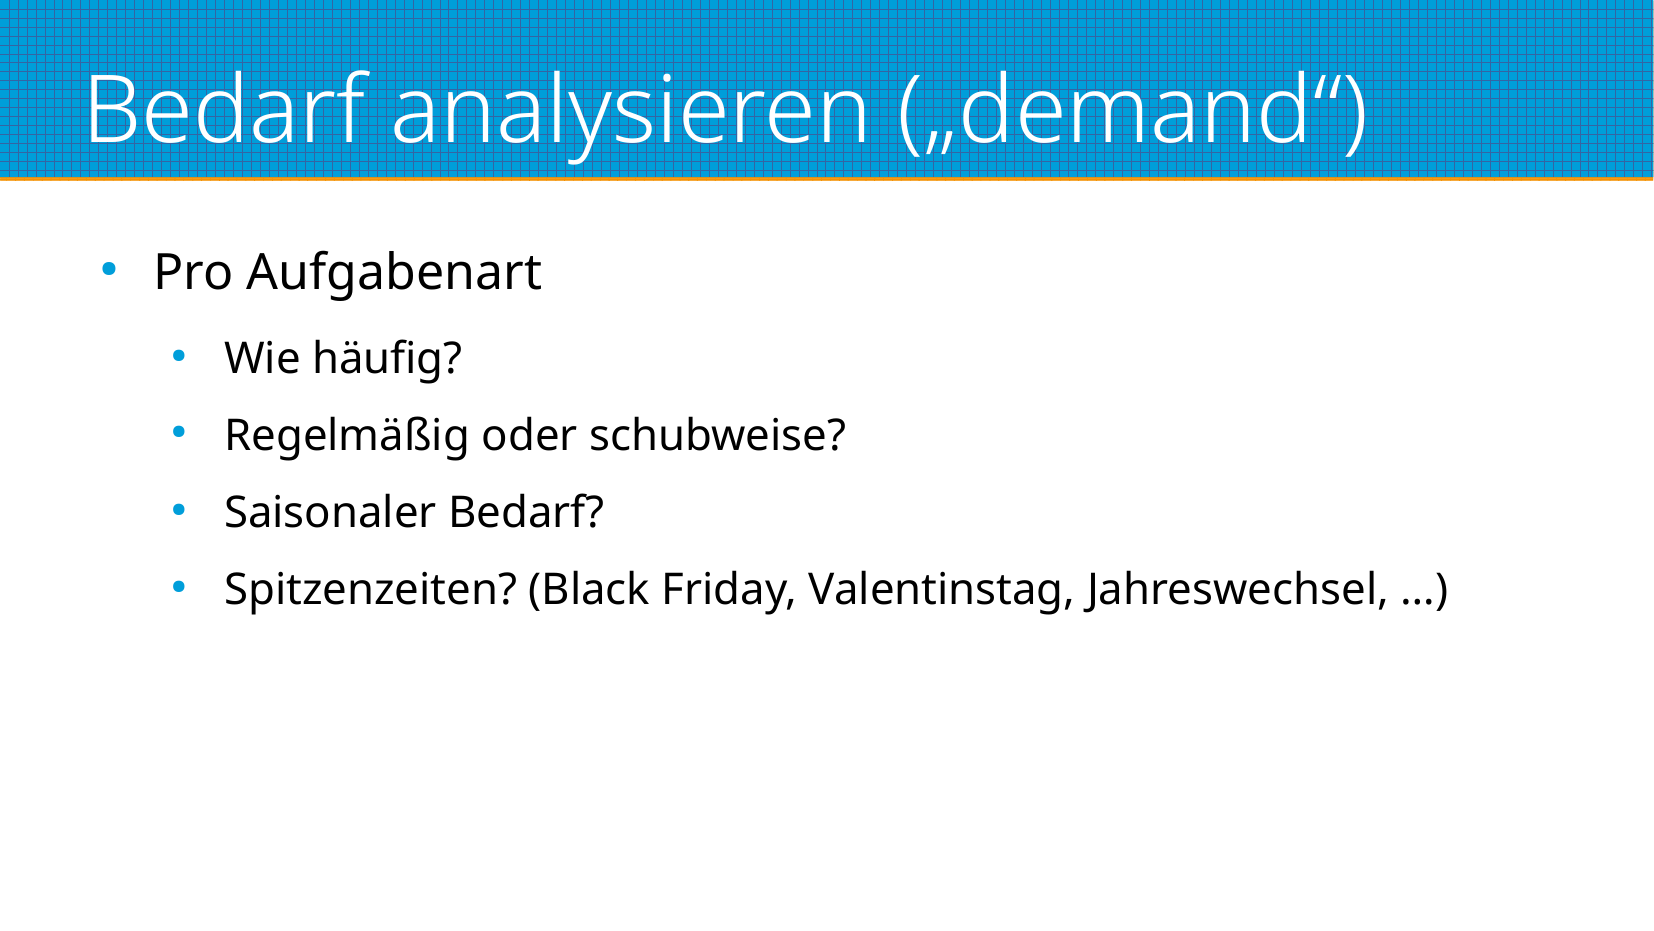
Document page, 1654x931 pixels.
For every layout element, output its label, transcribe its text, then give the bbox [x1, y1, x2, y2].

title Bedarf analysieren („demand“) [82, 14, 1571, 171]
list Pro Aufgabenart Wie häufig? Regelmäßig oder schubweise? Saisonaler Bedarf? Spitzenzeiten? (Black Friday, Valentinstag, Jahreswechsel, …) [82, 236, 1565, 811]
